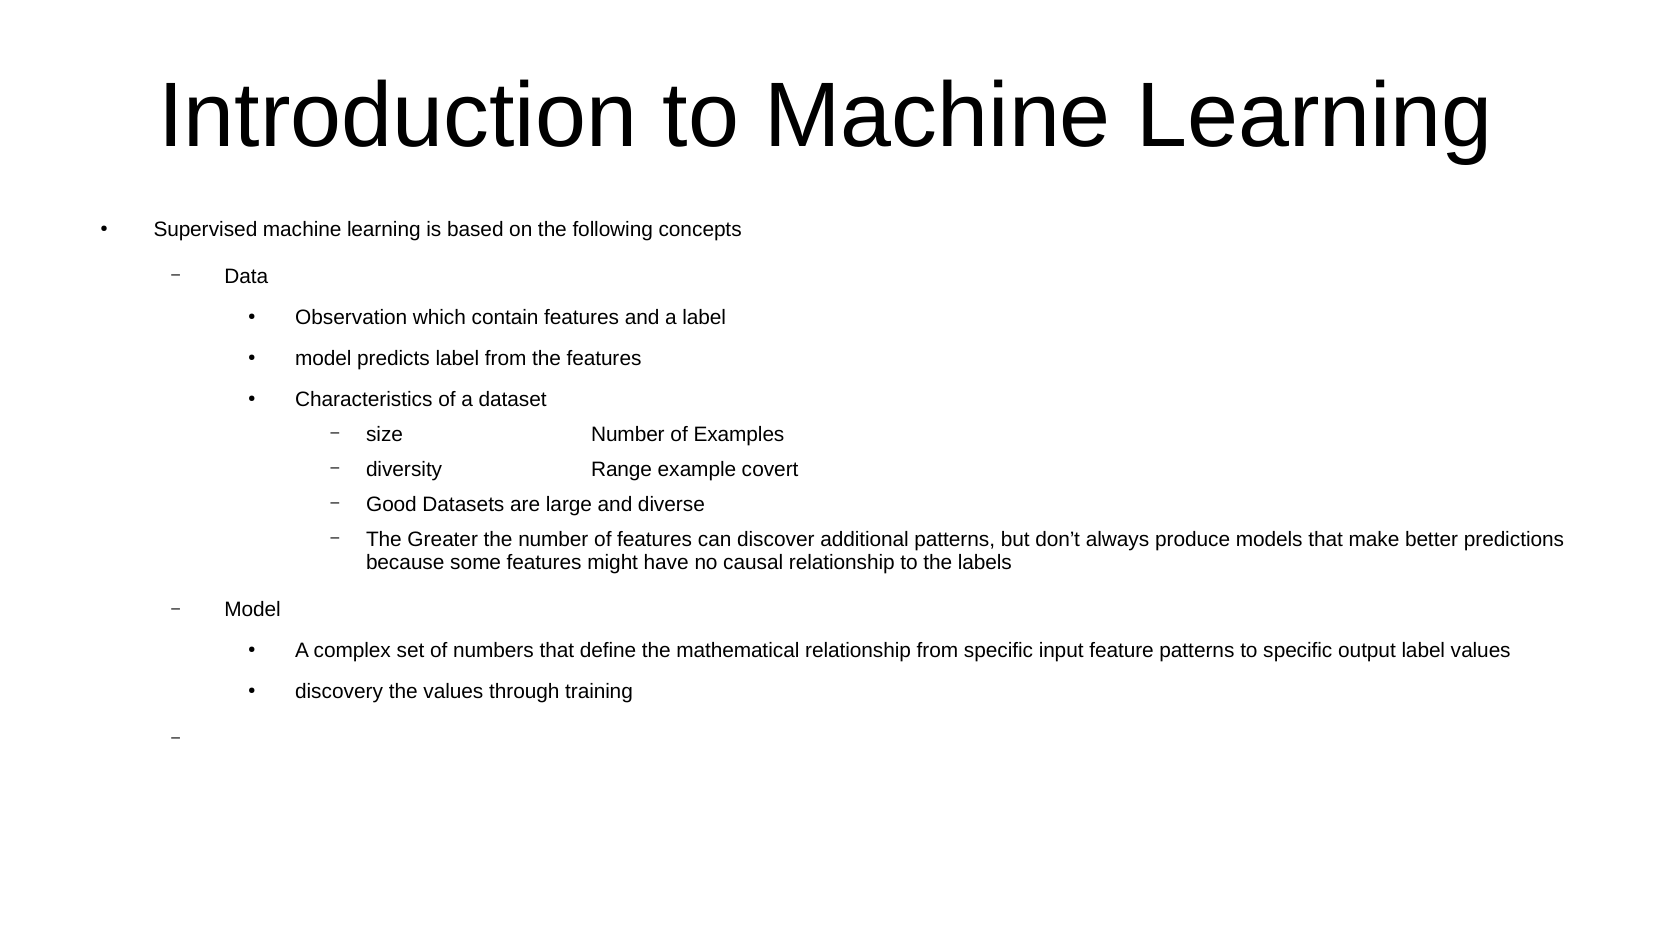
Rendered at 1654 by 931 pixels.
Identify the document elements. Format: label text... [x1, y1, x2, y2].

list Supervised machine learning is based on the following concepts Data Observation which contain features and a label model predicts label from the features Characteristics of a dataset size Number of Examples diversity Range example covert Good Datasets are large and diverse The Greater the number of features can discover additional patterns, but don’t always produce models that make better predictions because some features might have no causal relationship to the labels Model A complex set of numbers that define the mathematical relationship from specific input feature patterns to specific output label values discovery the values through training [82, 217, 1621, 901]
title Introduction to Machine Learning [82, 37, 1571, 193]
